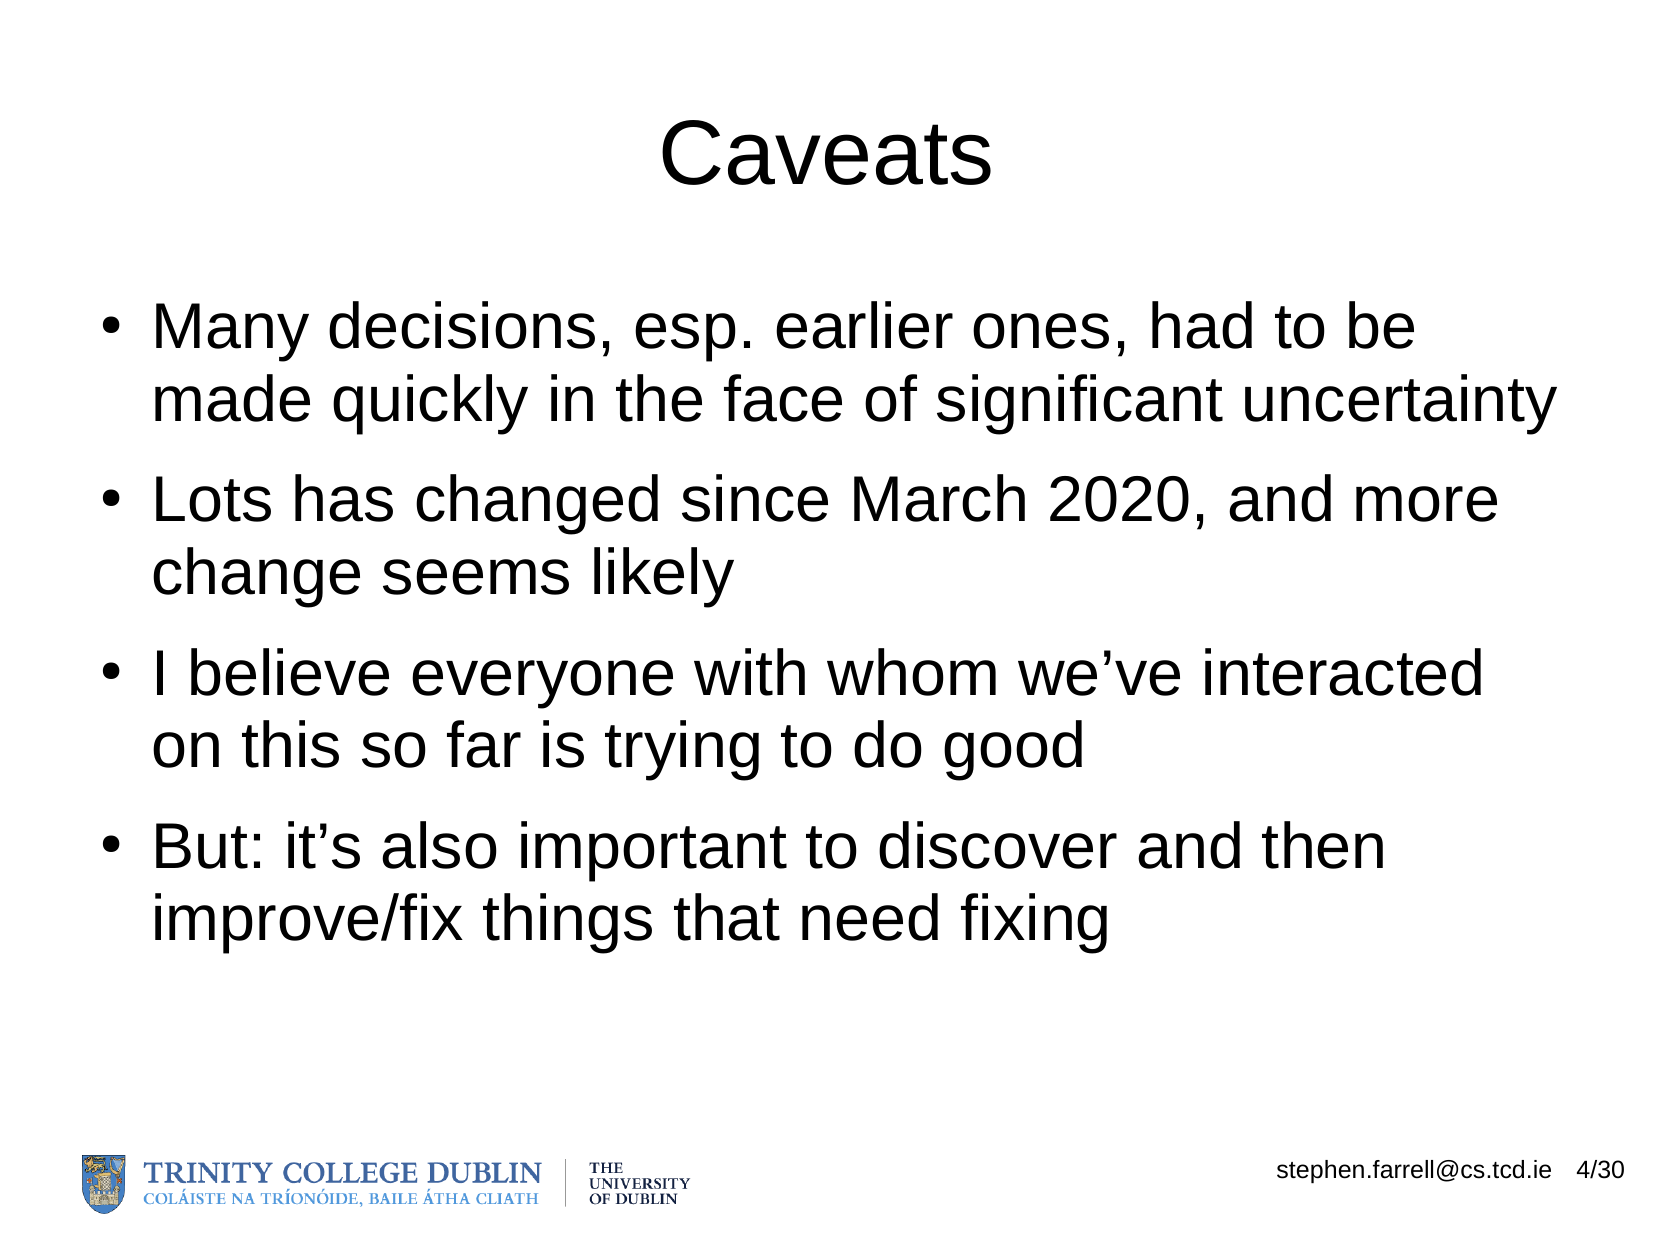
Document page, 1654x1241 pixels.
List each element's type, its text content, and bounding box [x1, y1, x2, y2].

picture [82, 1155, 694, 1214]
title Caveats [82, 49, 1571, 257]
list Many decisions, esp. earlier ones, had to be made quickly in the face of significant uncertainty Lots has changed since March 2020, and more change seems likely I believe everyone with whom we’ve interacted on this so far is trying to do good But: it’s also important to discover and then improve/fix things that need fixing [82, 290, 1571, 1010]
